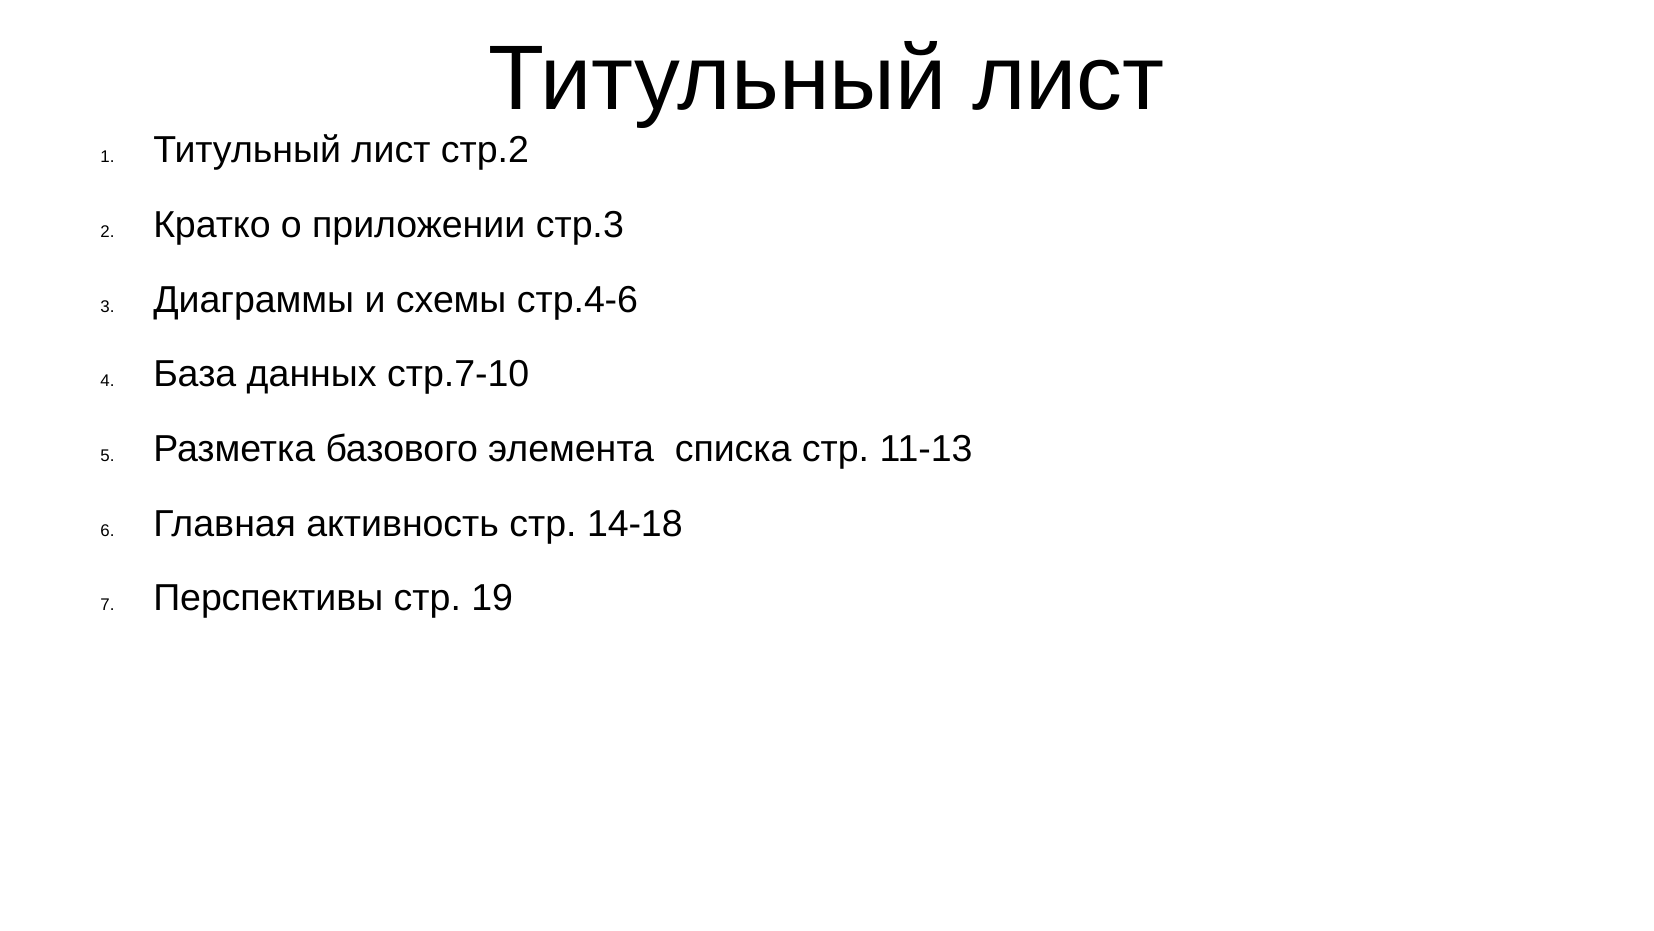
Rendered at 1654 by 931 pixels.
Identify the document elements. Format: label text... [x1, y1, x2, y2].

title Титульный лист [82, 0, 1571, 125]
text_box Титульный лист стр.2 Кратко о приложении стр.3 Диаграммы и схемы стр.4-6 База данных стр.7-10 Разметка базового элемента списка стр. 11-13 Главная активность стр. 14-18 Перспективы стр. 19 [82, 125, 1571, 931]
